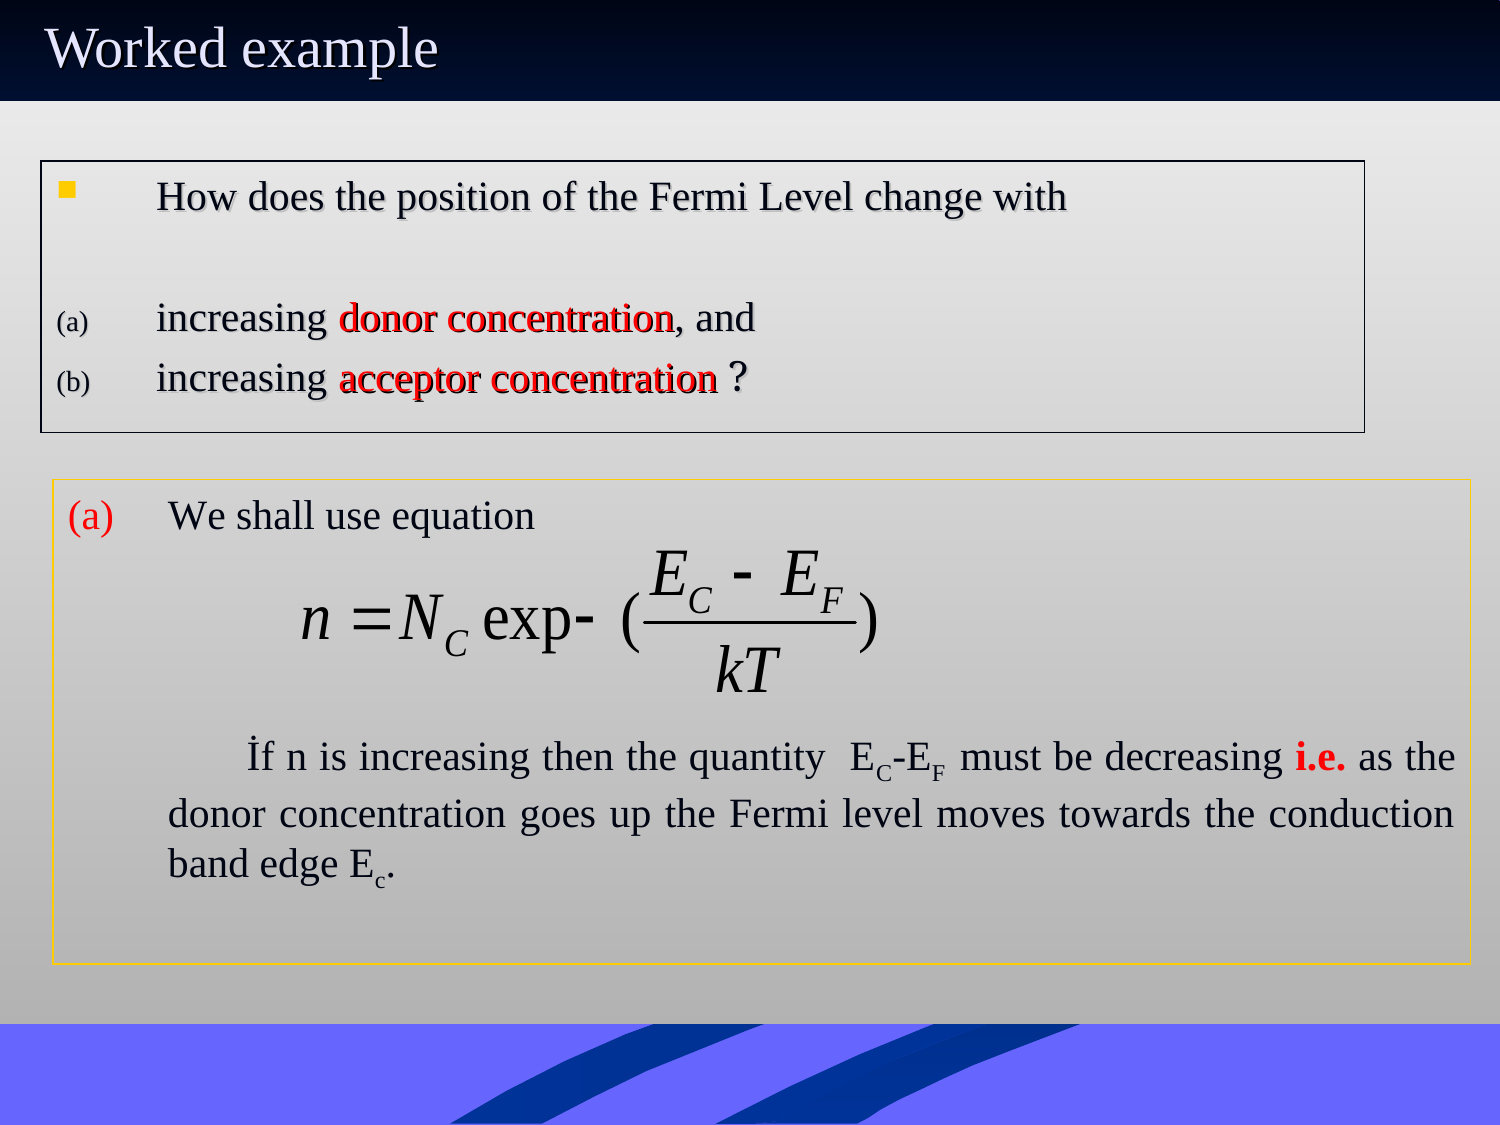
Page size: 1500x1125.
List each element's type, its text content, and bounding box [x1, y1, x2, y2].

title Worked example [29, 0, 1380, 88]
text_box [0, 101, 1500, 1024]
list How does the position of the Fermi Level change with increasing donor concentration, and increasing acceptor concentration ? [41, 160, 1365, 433]
text_box We shall use equation İf n is increasing then the quantity EC-EF must be decreasing i.e. as the donor concentration goes up the Fermi level moves towards the conduction band edge Ec. [53, 479, 1471, 965]
chart [294, 526, 887, 704]
